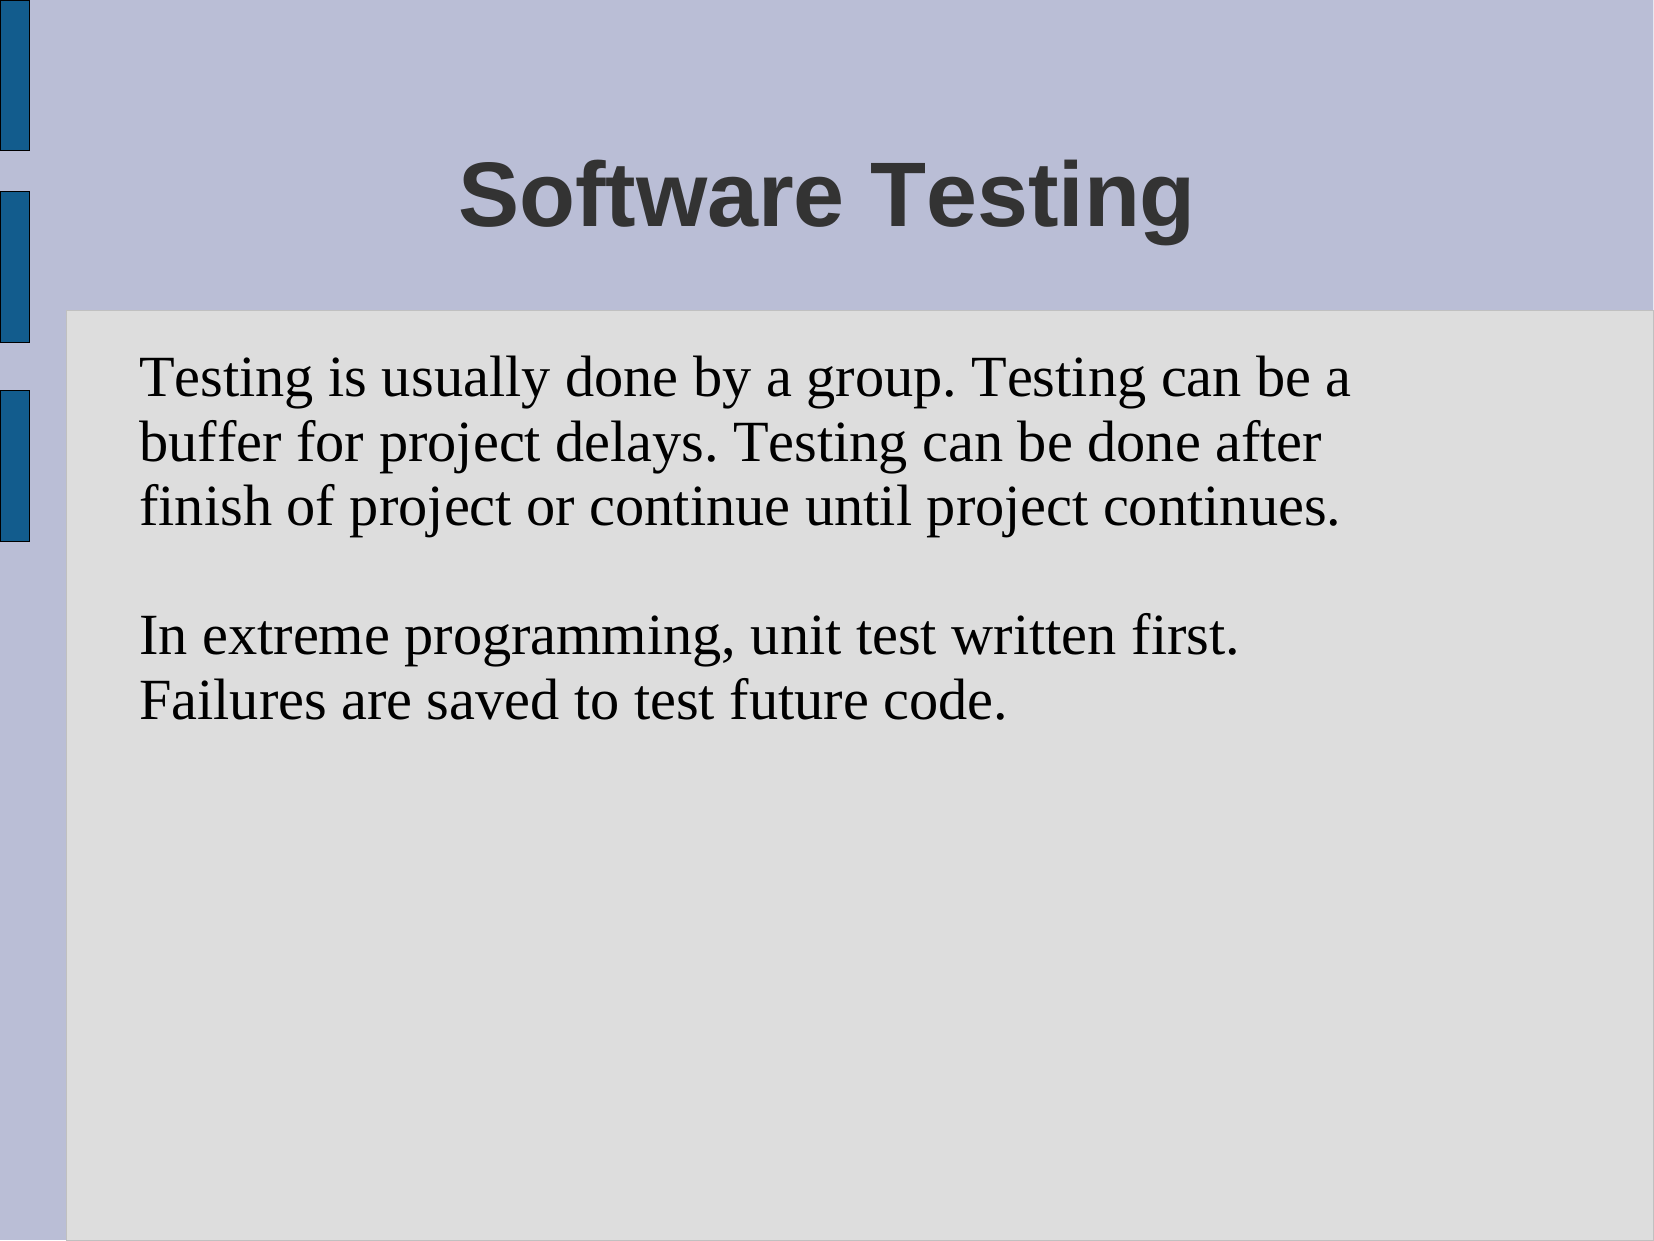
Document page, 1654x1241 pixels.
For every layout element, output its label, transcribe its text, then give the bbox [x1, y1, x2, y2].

title Software Testing [121, 91, 1534, 299]
list Testing is usually done by a group. Testing can be a buffer for project delays. Testing can be done after finish of project or continue until project continues. In extreme programming, unit test written first. Failures are saved to test future code. [121, 344, 1534, 1127]
